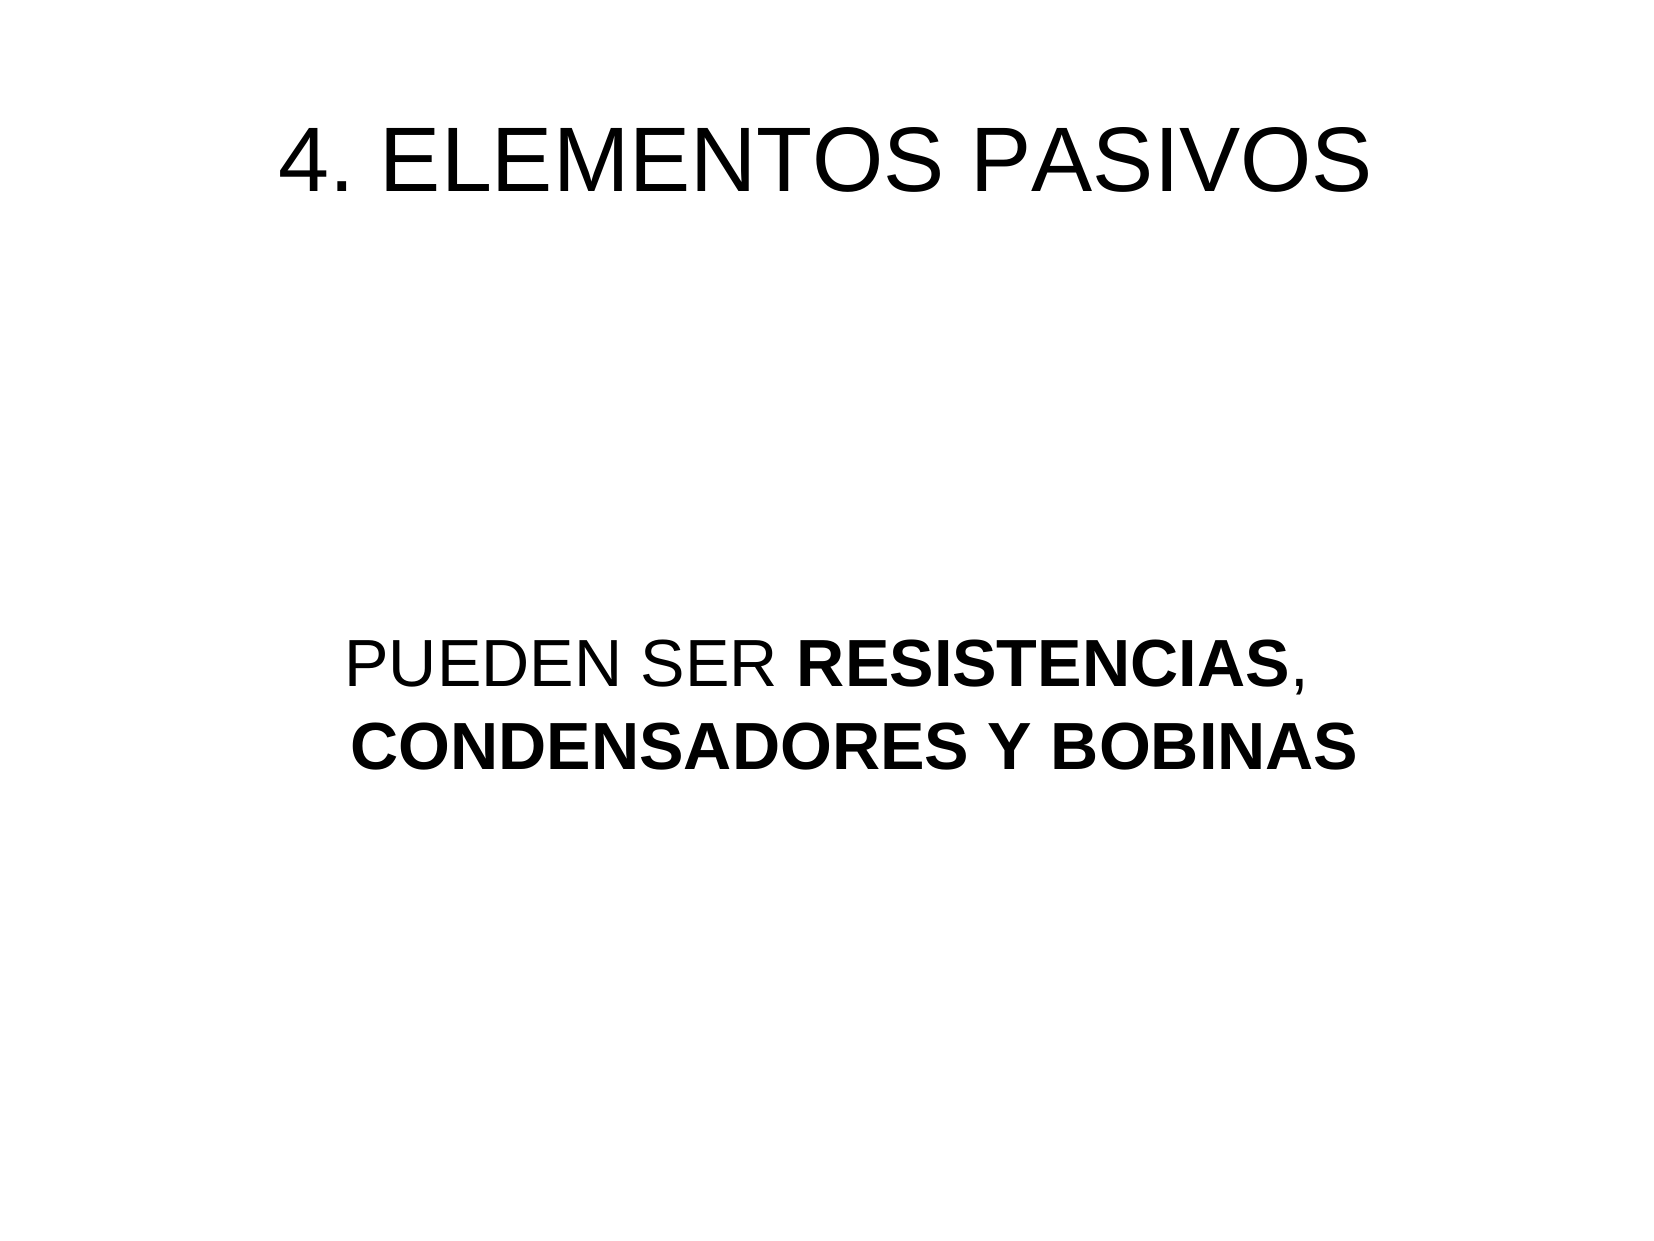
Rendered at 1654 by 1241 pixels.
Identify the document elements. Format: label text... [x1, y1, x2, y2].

title 4. ELEMENTOS PASIVOS [82, 38, 1571, 268]
subtitle PUEDEN SER RESISTENCIAS, CONDENSADORES Y BOBINAS [82, 290, 1571, 1109]
